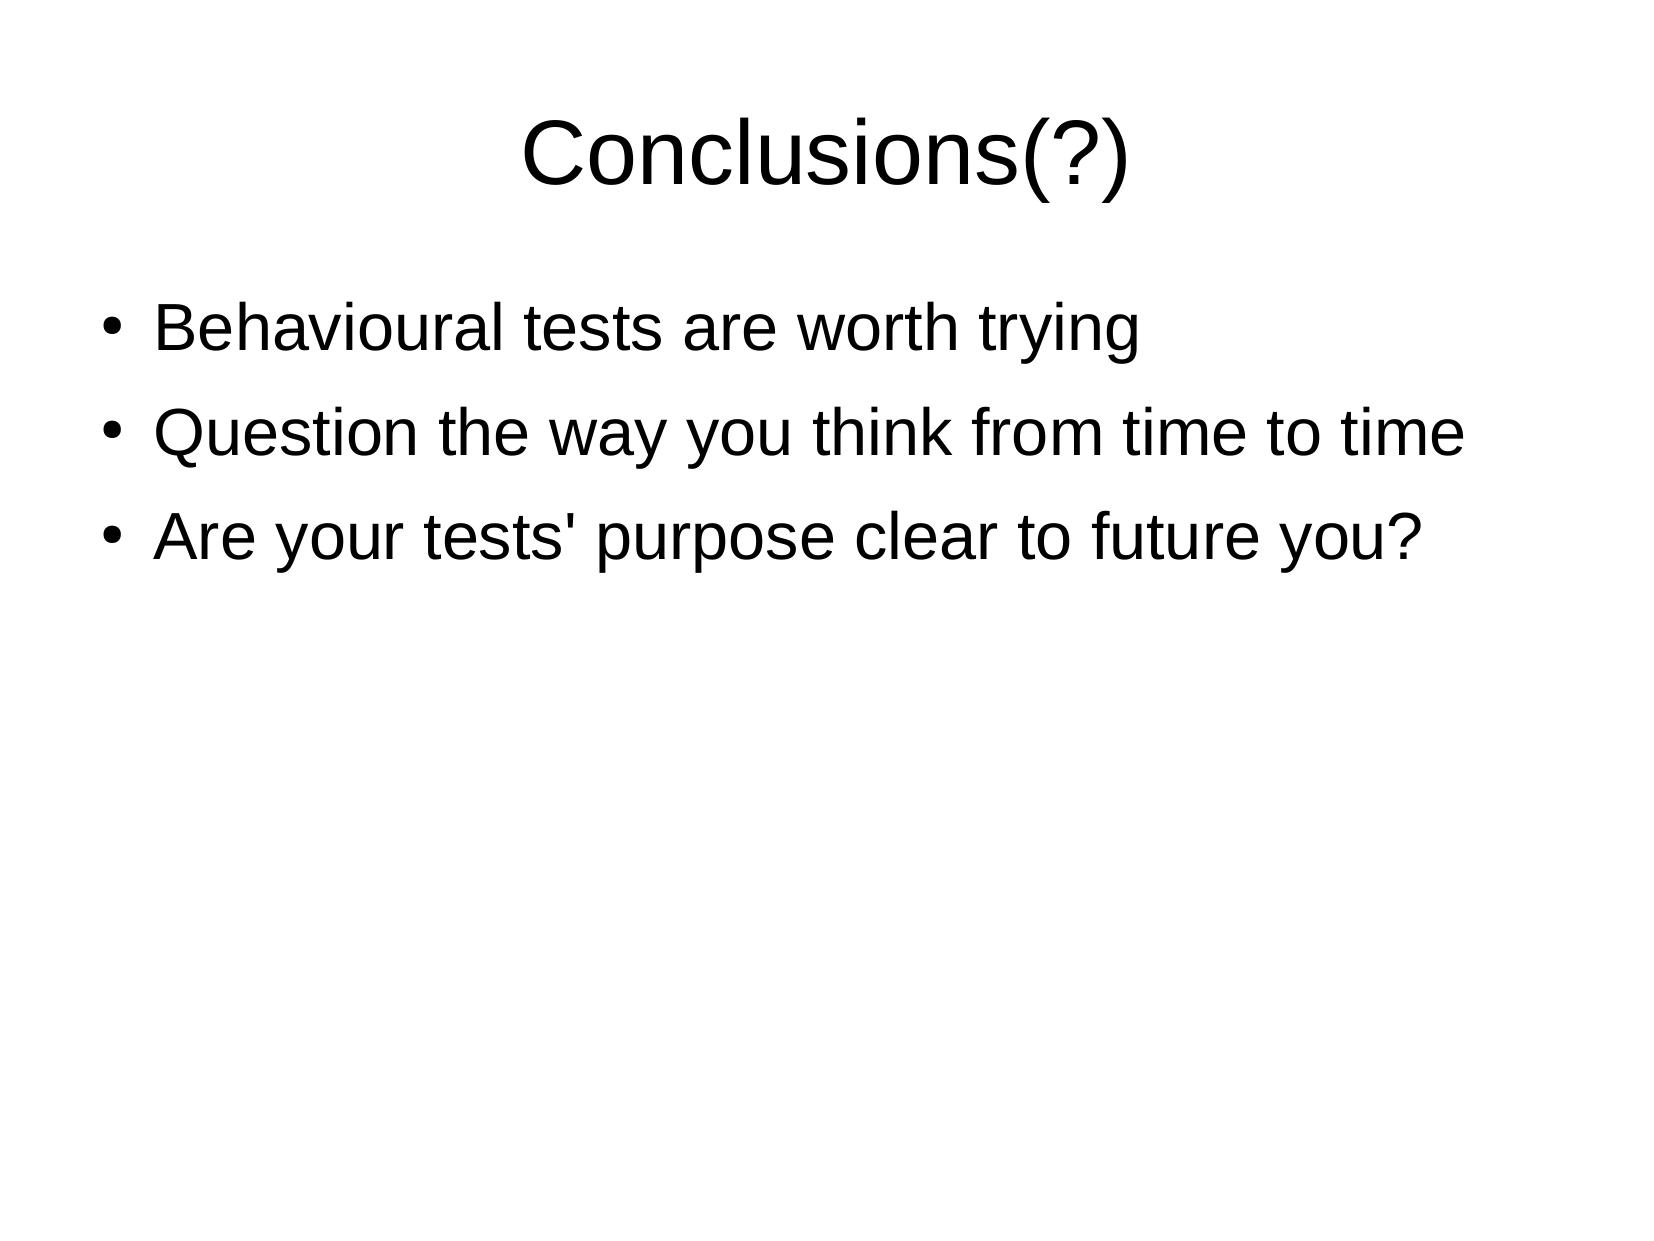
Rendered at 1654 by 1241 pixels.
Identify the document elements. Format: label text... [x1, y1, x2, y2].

title Conclusions(?) [82, 49, 1571, 257]
list Behavioural tests are worth trying Question the way you think from time to time Are your tests' purpose clear to future you? [82, 290, 1571, 1109]
